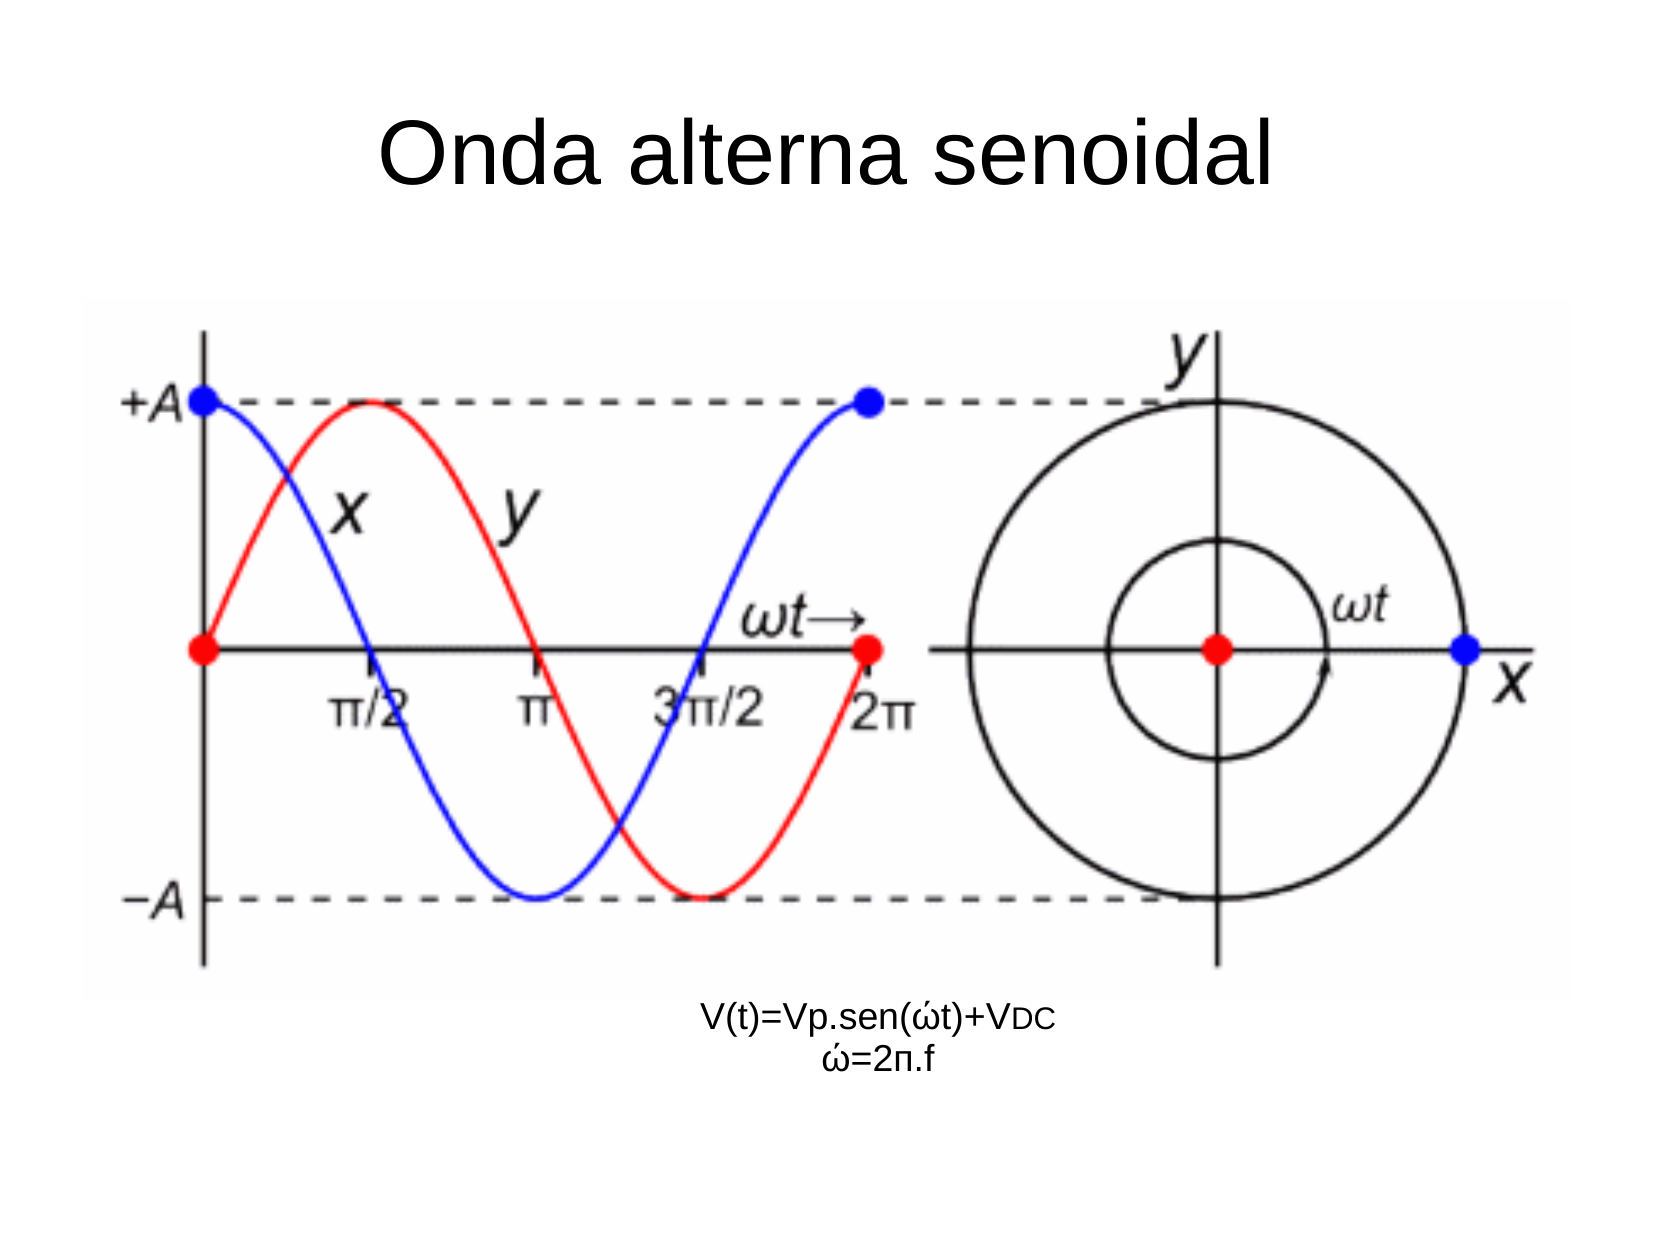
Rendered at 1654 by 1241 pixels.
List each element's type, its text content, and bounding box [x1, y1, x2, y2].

title Onda alterna senoidal [82, 49, 1571, 257]
text_box V(t)=Vp.sen(ώt)+VDC ώ=2п.f [299, 987, 1457, 1087]
picture [82, 298, 1571, 1001]
